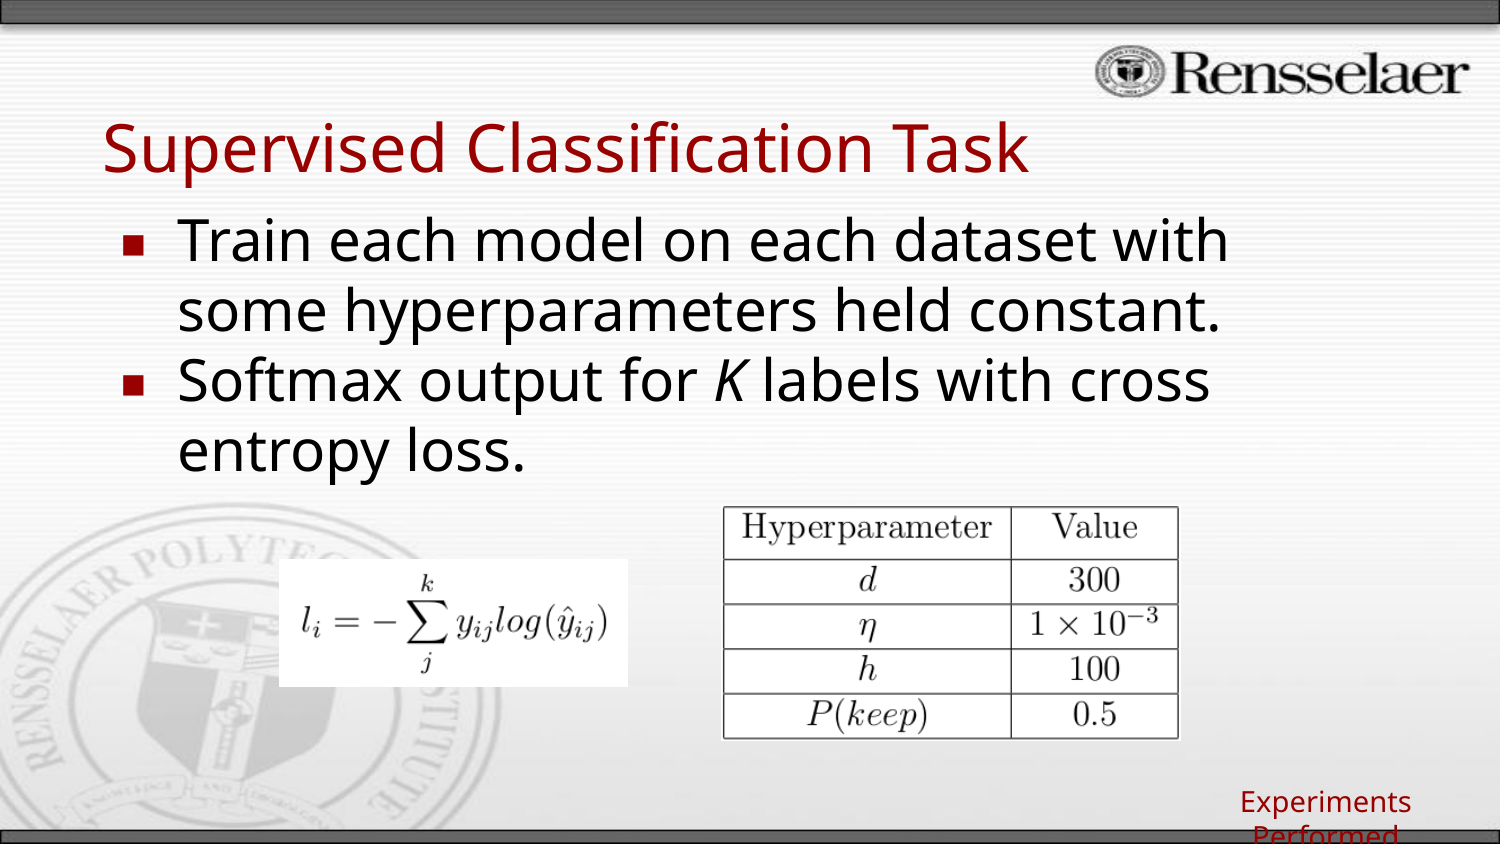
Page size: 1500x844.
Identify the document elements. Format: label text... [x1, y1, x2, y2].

picture [721, 505, 1181, 741]
list Train each model on each dataset with some hyperparameters held constant. Softmax output for K labels with cross entropy loss. [87, 187, 1369, 769]
picture [1342, 833, 1349, 844]
picture [1312, 833, 1321, 844]
picture [1352, 833, 1359, 844]
picture [1369, 833, 1377, 838]
picture [1273, 833, 1281, 838]
picture [1257, 828, 1265, 837]
text_box Experiments Performed [1152, 768, 1500, 816]
picture [279, 559, 628, 687]
picture [1385, 833, 1394, 844]
picture [0, 0, 1500, 844]
title Supervised Classification Task [87, 102, 1413, 188]
